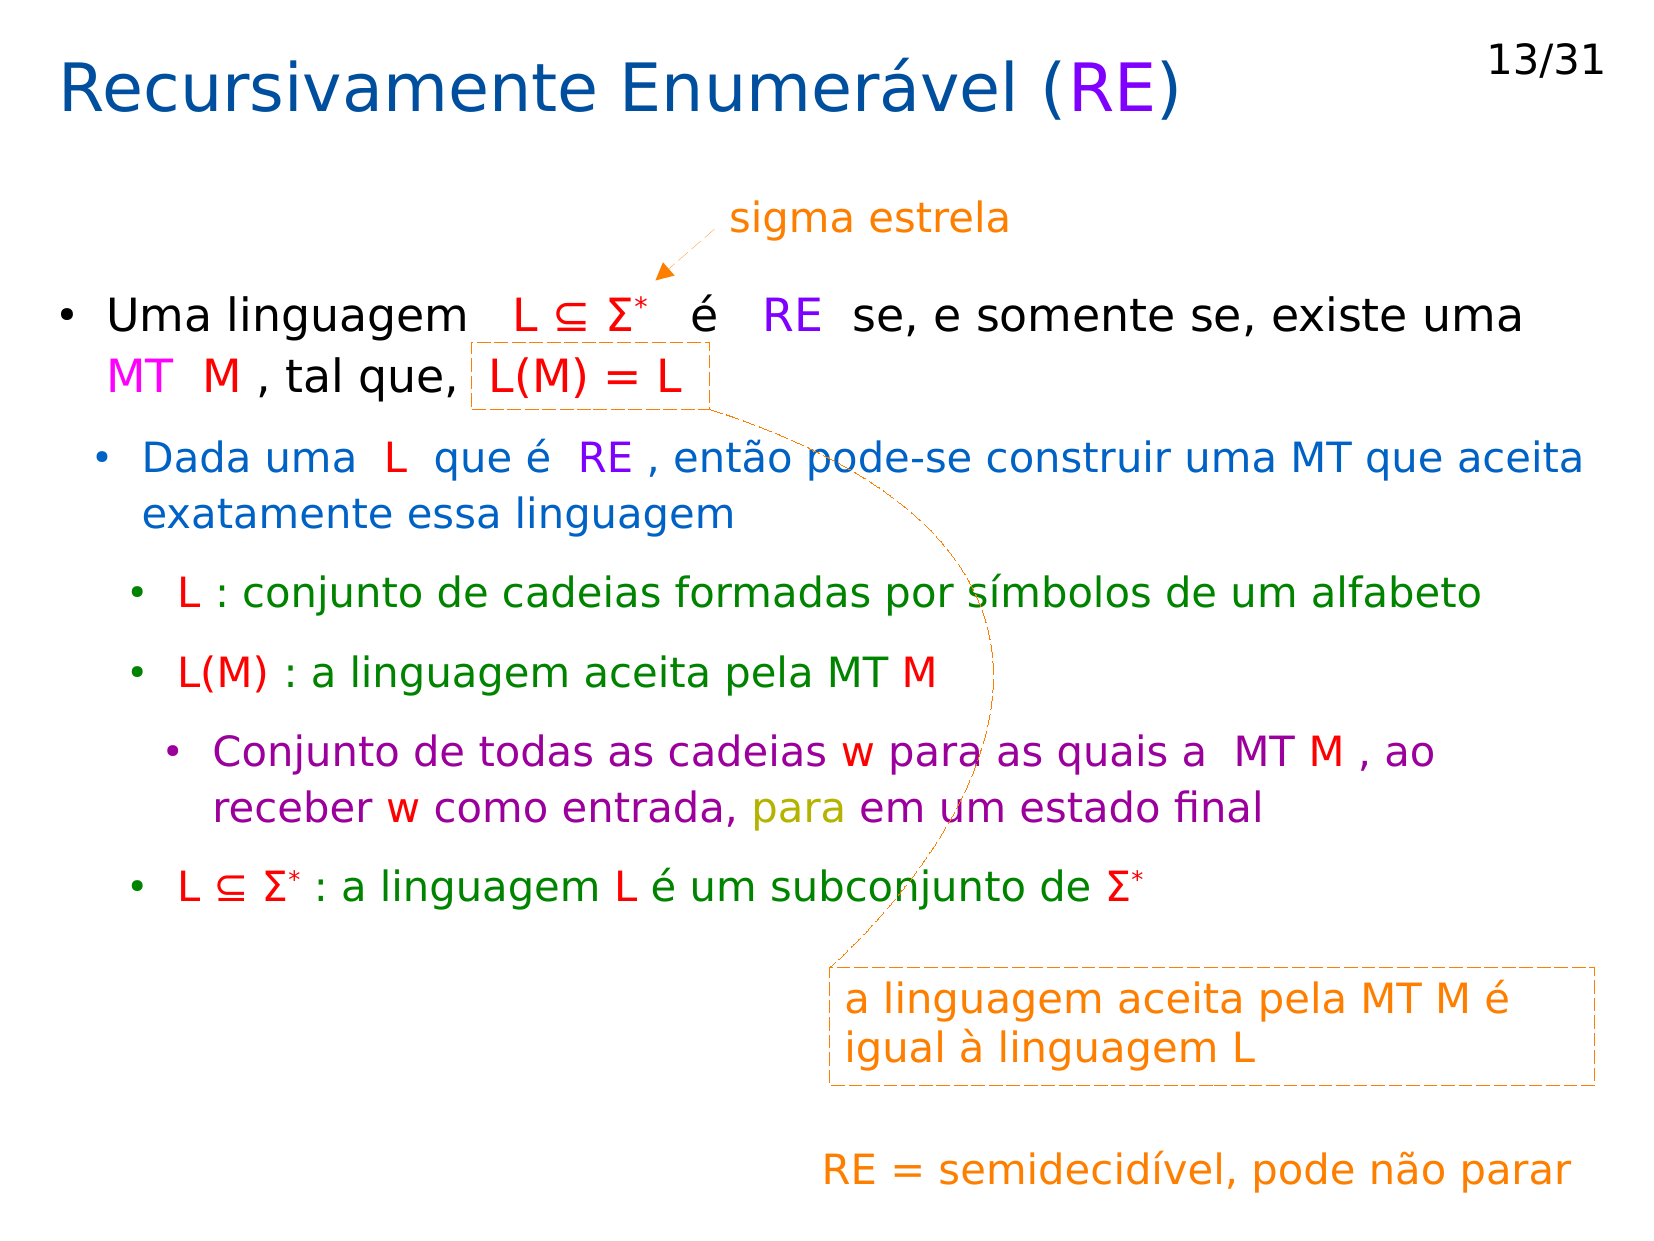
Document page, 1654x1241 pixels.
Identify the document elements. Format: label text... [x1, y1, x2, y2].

title Recursivamente Enumerável (RE) [59, 49, 1625, 128]
text_box sigma estrela [714, 186, 1413, 258]
text_box RE = semidecidível, pode não parar [806, 1138, 1595, 1220]
list Uma linguagem L ⊆ Σ* é RE se, e somente se, existe uma MT M , tal que, L(M) = L Dada uma L que é RE , então pode-se construir uma MT que aceita exatamente essa linguagem L : conjunto de cadeias formadas por símbolos de um alfabeto L(M) : a linguagem aceita pela MT M Conjunto de todas as cadeias w para as quais a MT M , ao receber w como entrada, para em um estado final L ⊆ Σ* : a linguagem L é um subconjunto de Σ* [59, 280, 1595, 1211]
text_box a linguagem aceita pela MT M é igual à linguagem L [829, 967, 1595, 1086]
